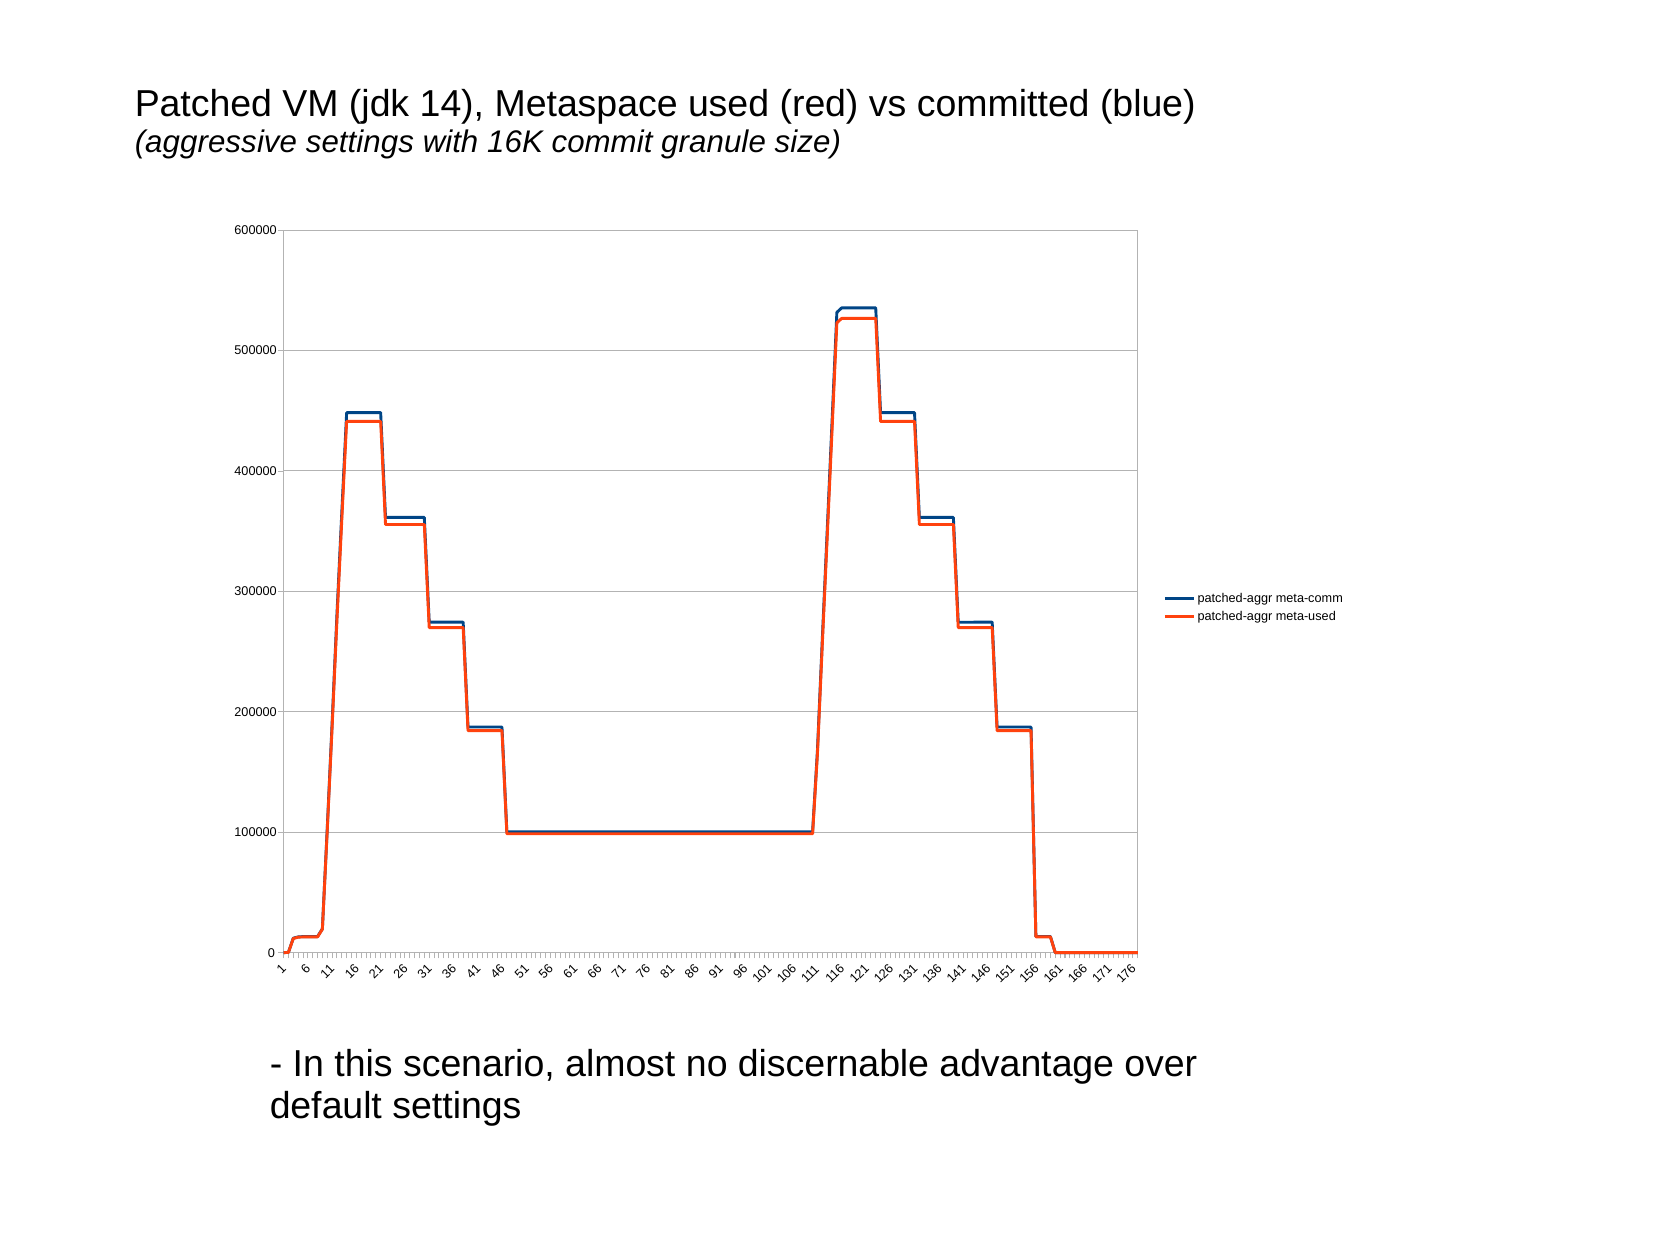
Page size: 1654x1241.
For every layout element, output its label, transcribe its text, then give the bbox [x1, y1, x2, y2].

picture [211, 210, 1351, 1006]
text_box - In this scenario, almost no discernable advantage over default settings [255, 1035, 1255, 1134]
text_box Patched VM (jdk 14), Metaspace used (red) vs committed (blue) (aggressive settings with 16K commit granule size) [120, 75, 1212, 167]
